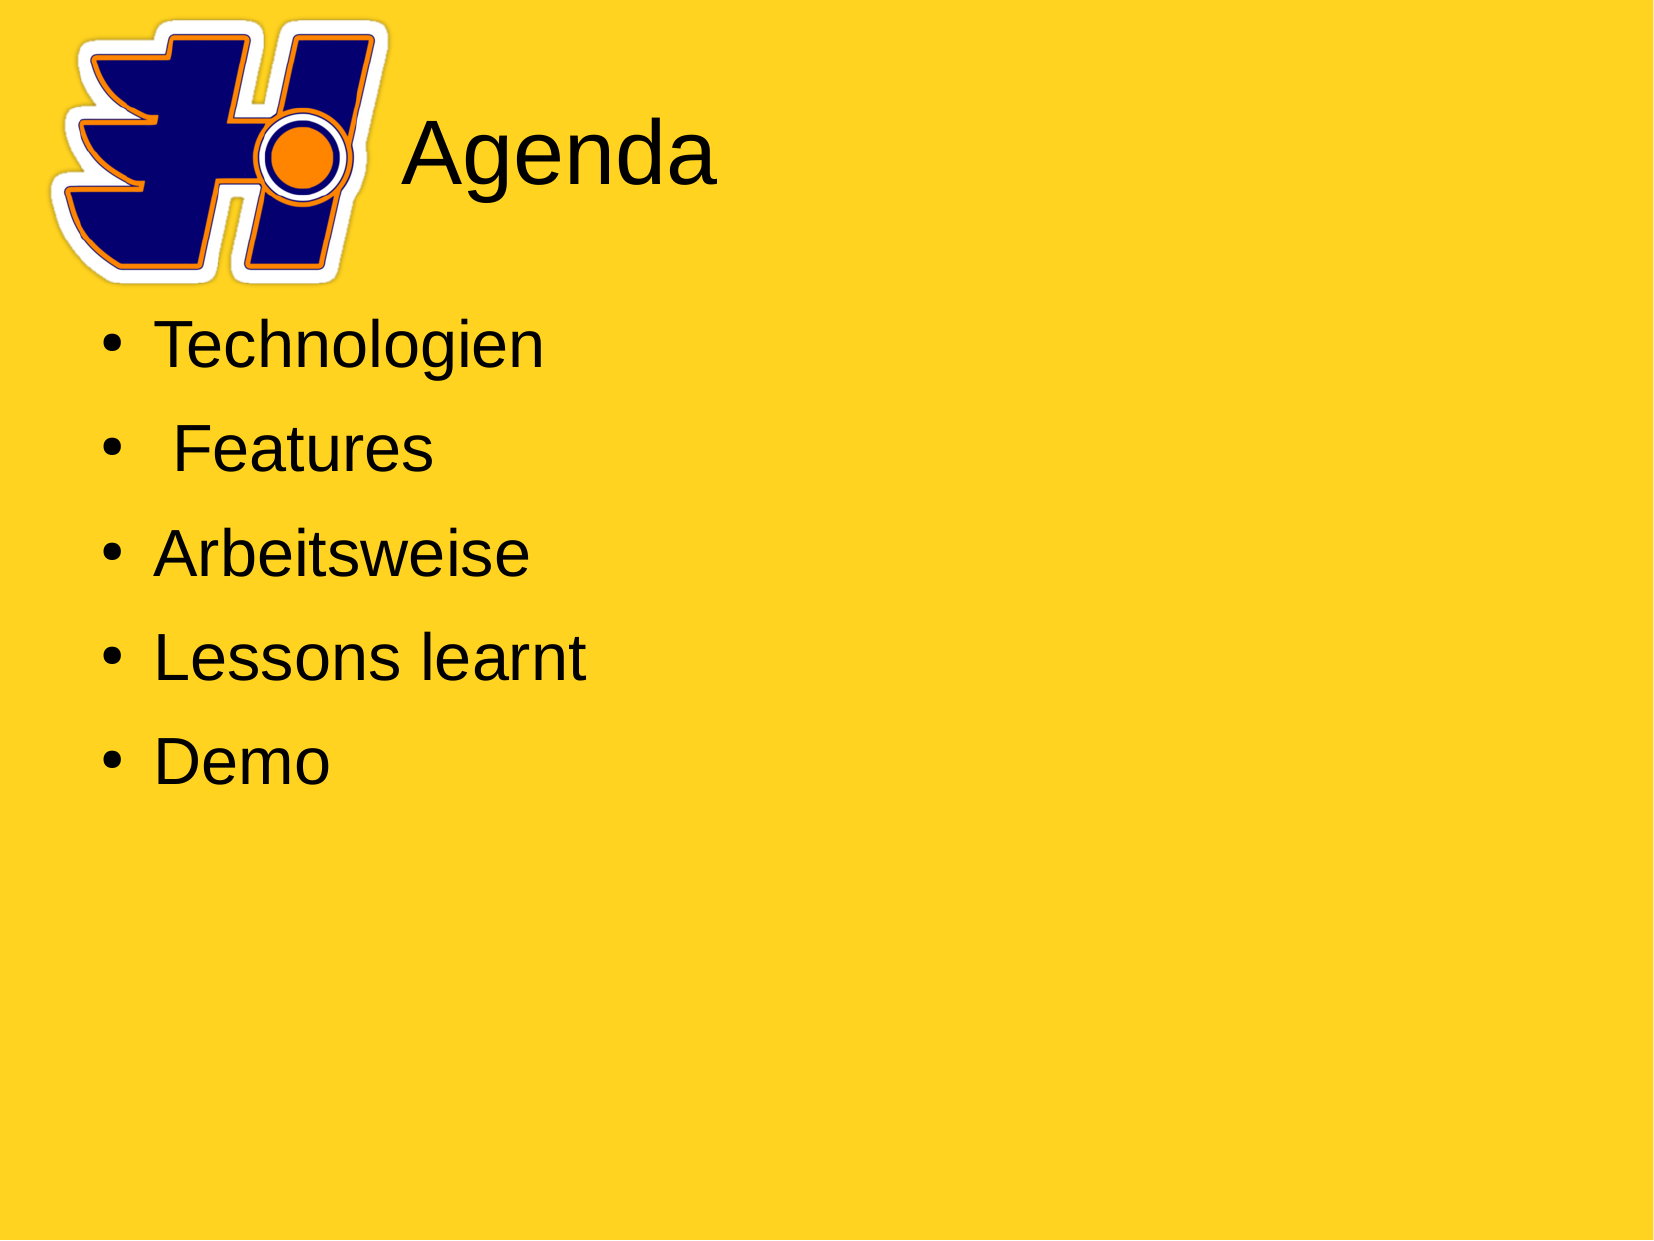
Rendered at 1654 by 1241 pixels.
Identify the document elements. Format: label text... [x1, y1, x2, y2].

list Technologien Features Arbeitsweise Lessons learnt Demo [82, 307, 1571, 1100]
title Agenda [401, 49, 1571, 257]
picture [35, 0, 402, 328]
